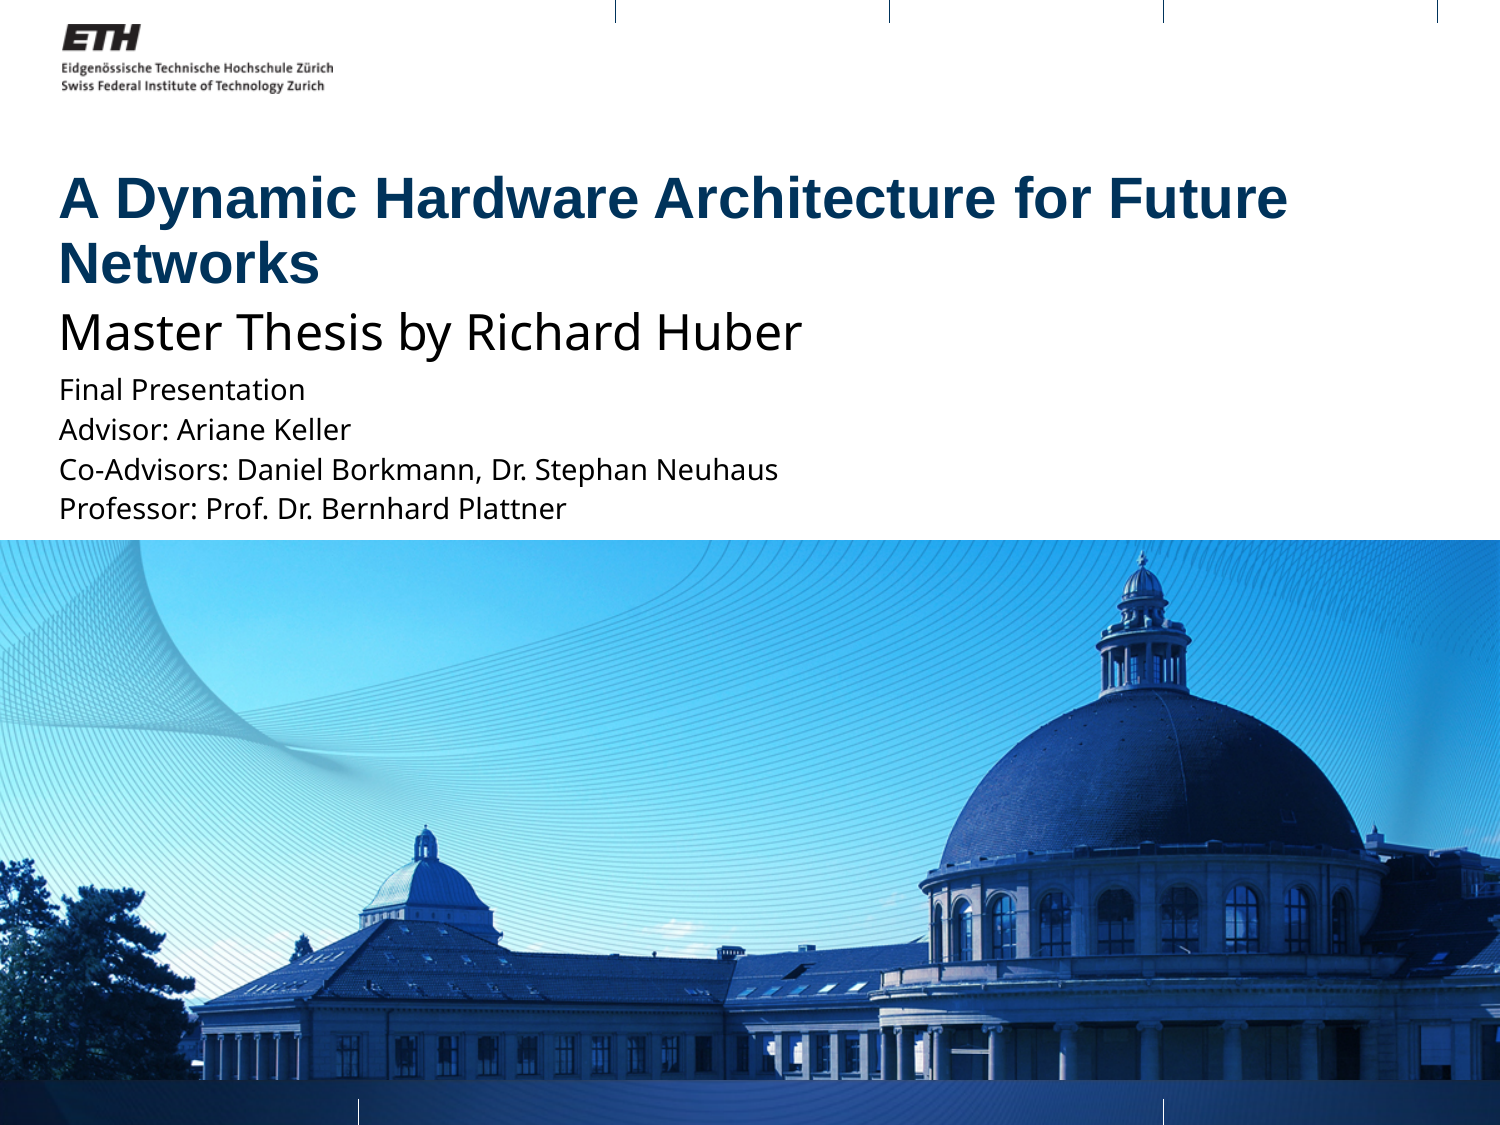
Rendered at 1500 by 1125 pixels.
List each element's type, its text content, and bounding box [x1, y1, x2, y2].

text_box Final Presentation Advisor: Ariane Keller Co-Advisors: Daniel Borkmann, Dr. Stephan Neuhaus Professor: Prof. Dr. Bernhard Plattner [59, 370, 1435, 528]
title A Dynamic Hardware Architecture for Future Networks [59, 165, 1435, 295]
subtitle Master Thesis by Richard Huber [59, 295, 1435, 367]
picture [0, 540, 1500, 1125]
picture [62, 24, 333, 94]
